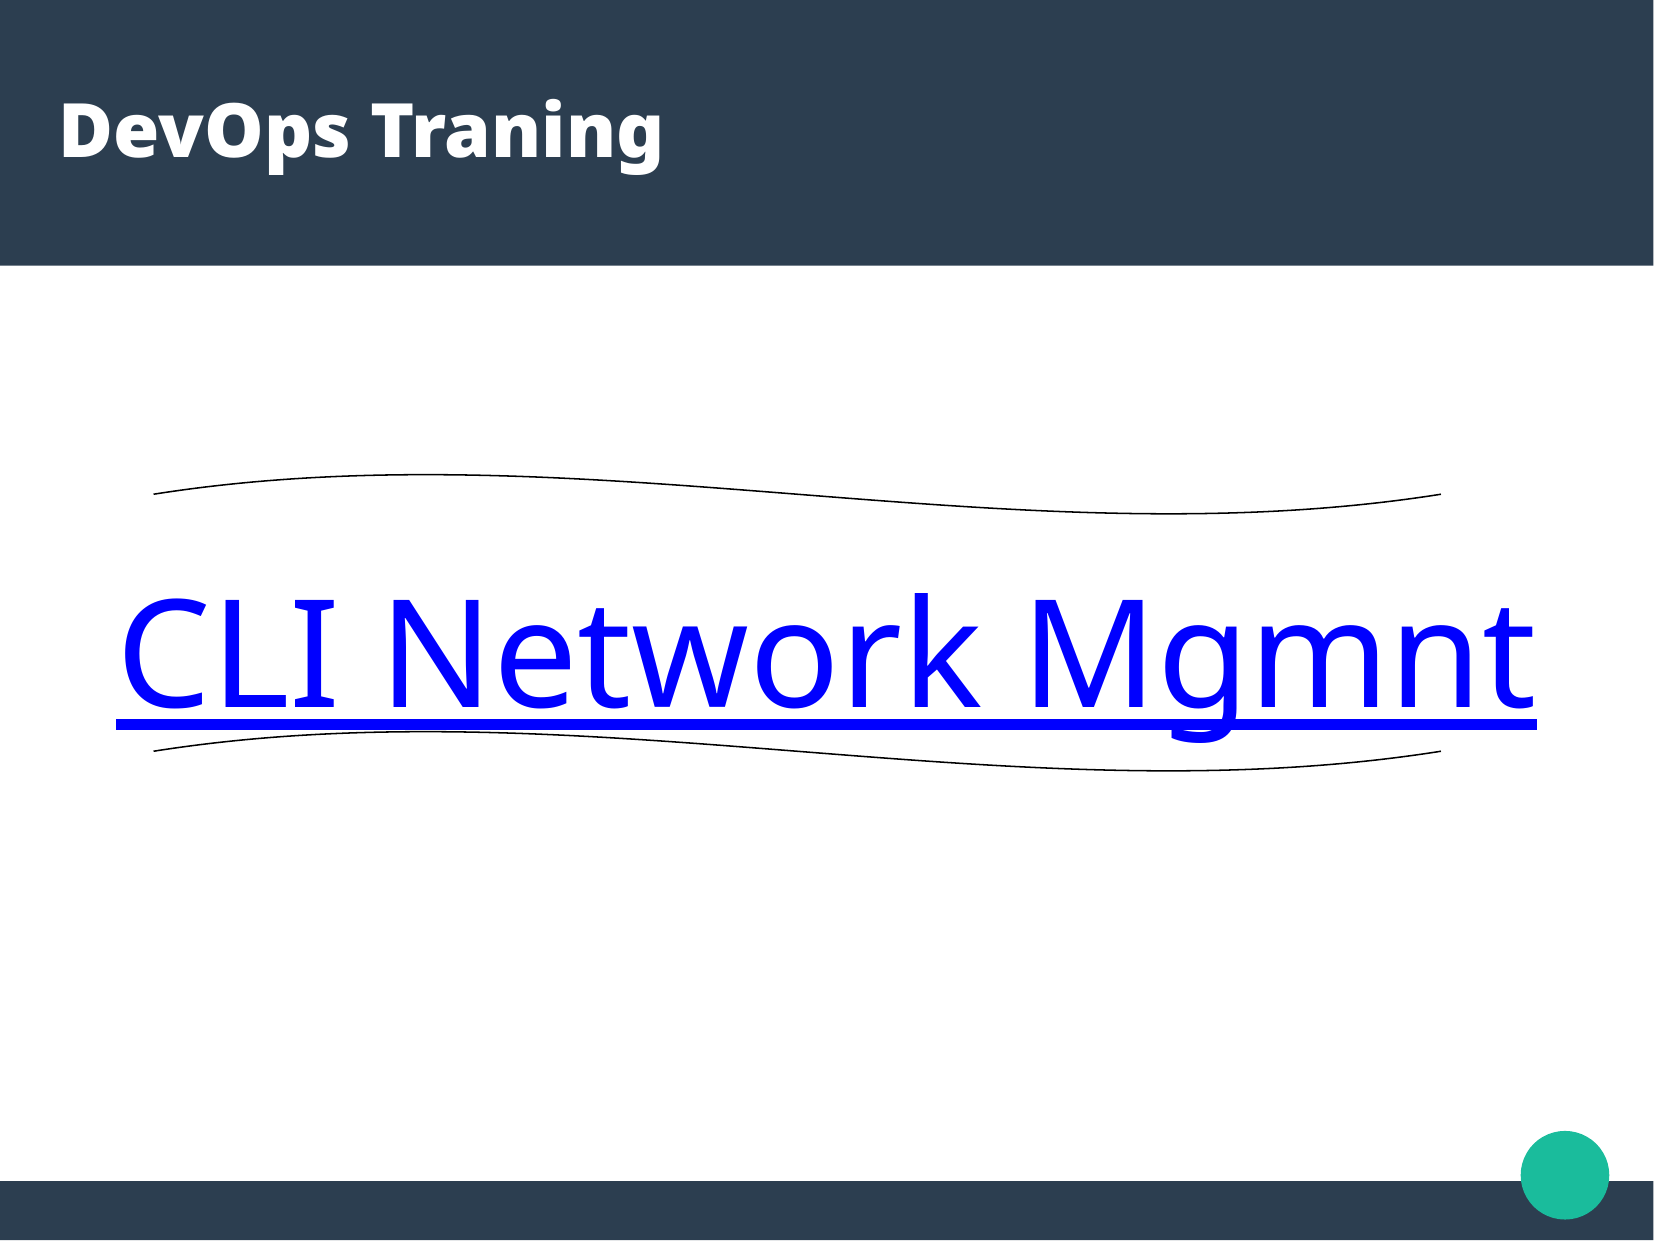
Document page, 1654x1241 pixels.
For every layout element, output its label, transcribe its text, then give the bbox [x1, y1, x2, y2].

title DevOps Traning [59, 49, 1595, 207]
subtitle CLI Network Mgmnt [82, 290, 1571, 1010]
